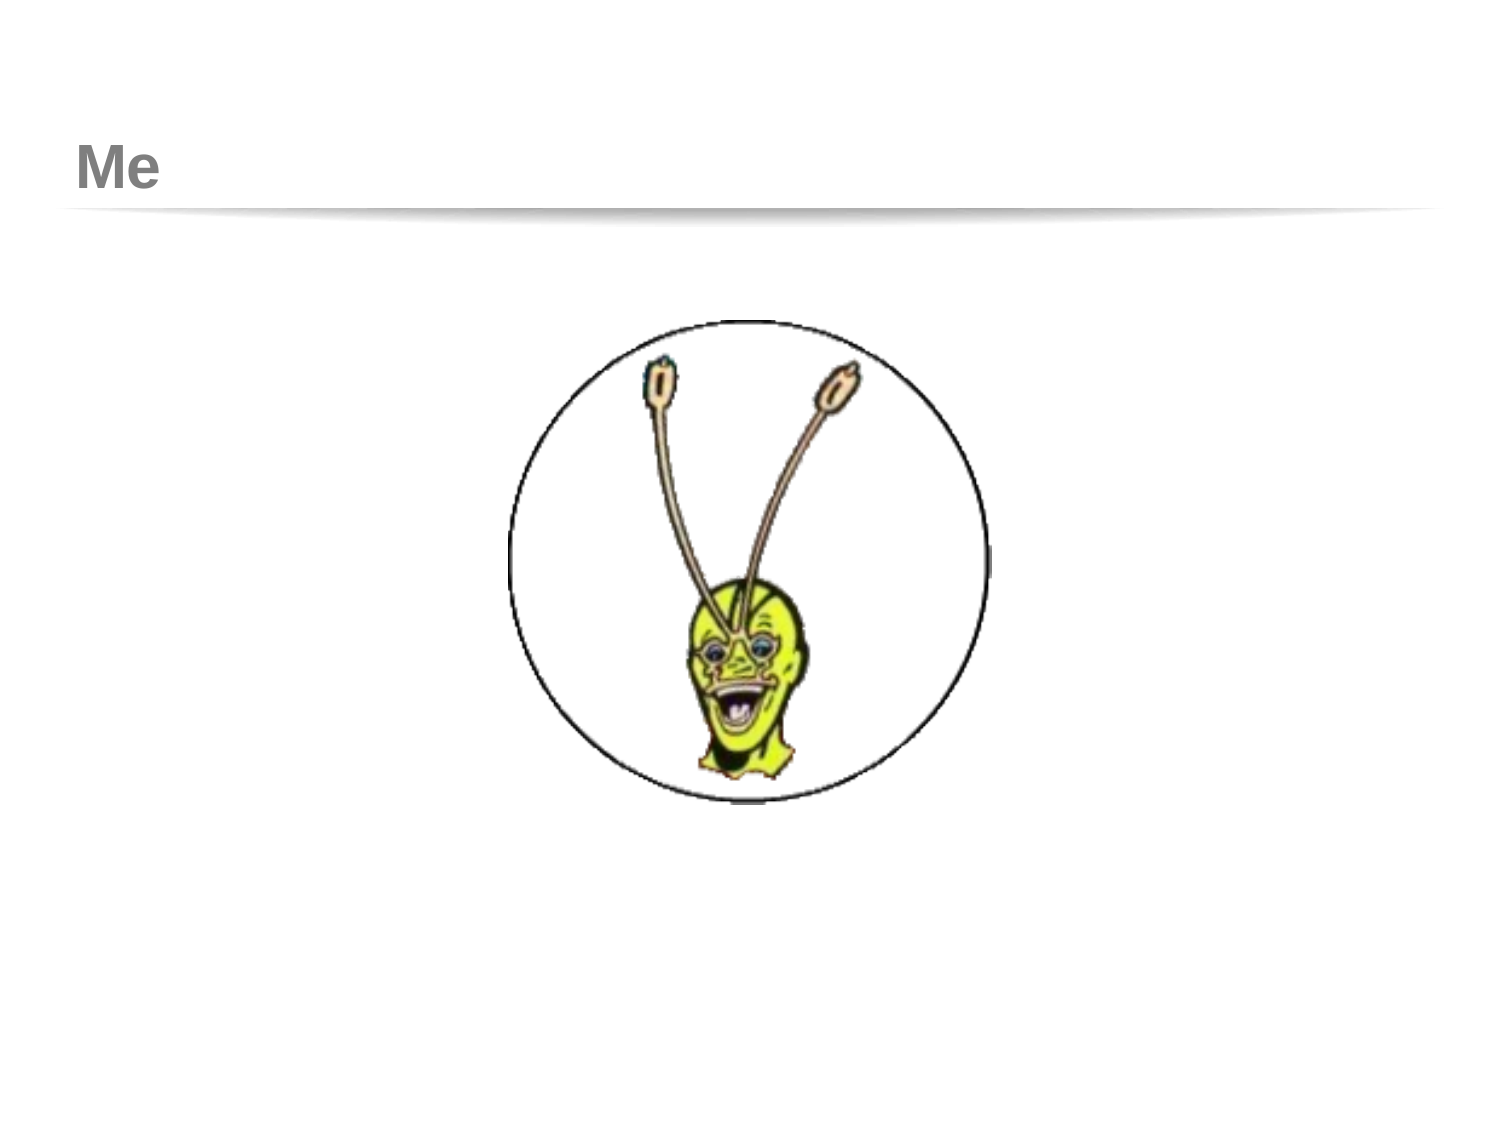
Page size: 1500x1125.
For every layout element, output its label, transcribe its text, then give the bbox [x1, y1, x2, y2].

picture [508, 320, 992, 805]
title Me [75, 71, 1426, 203]
